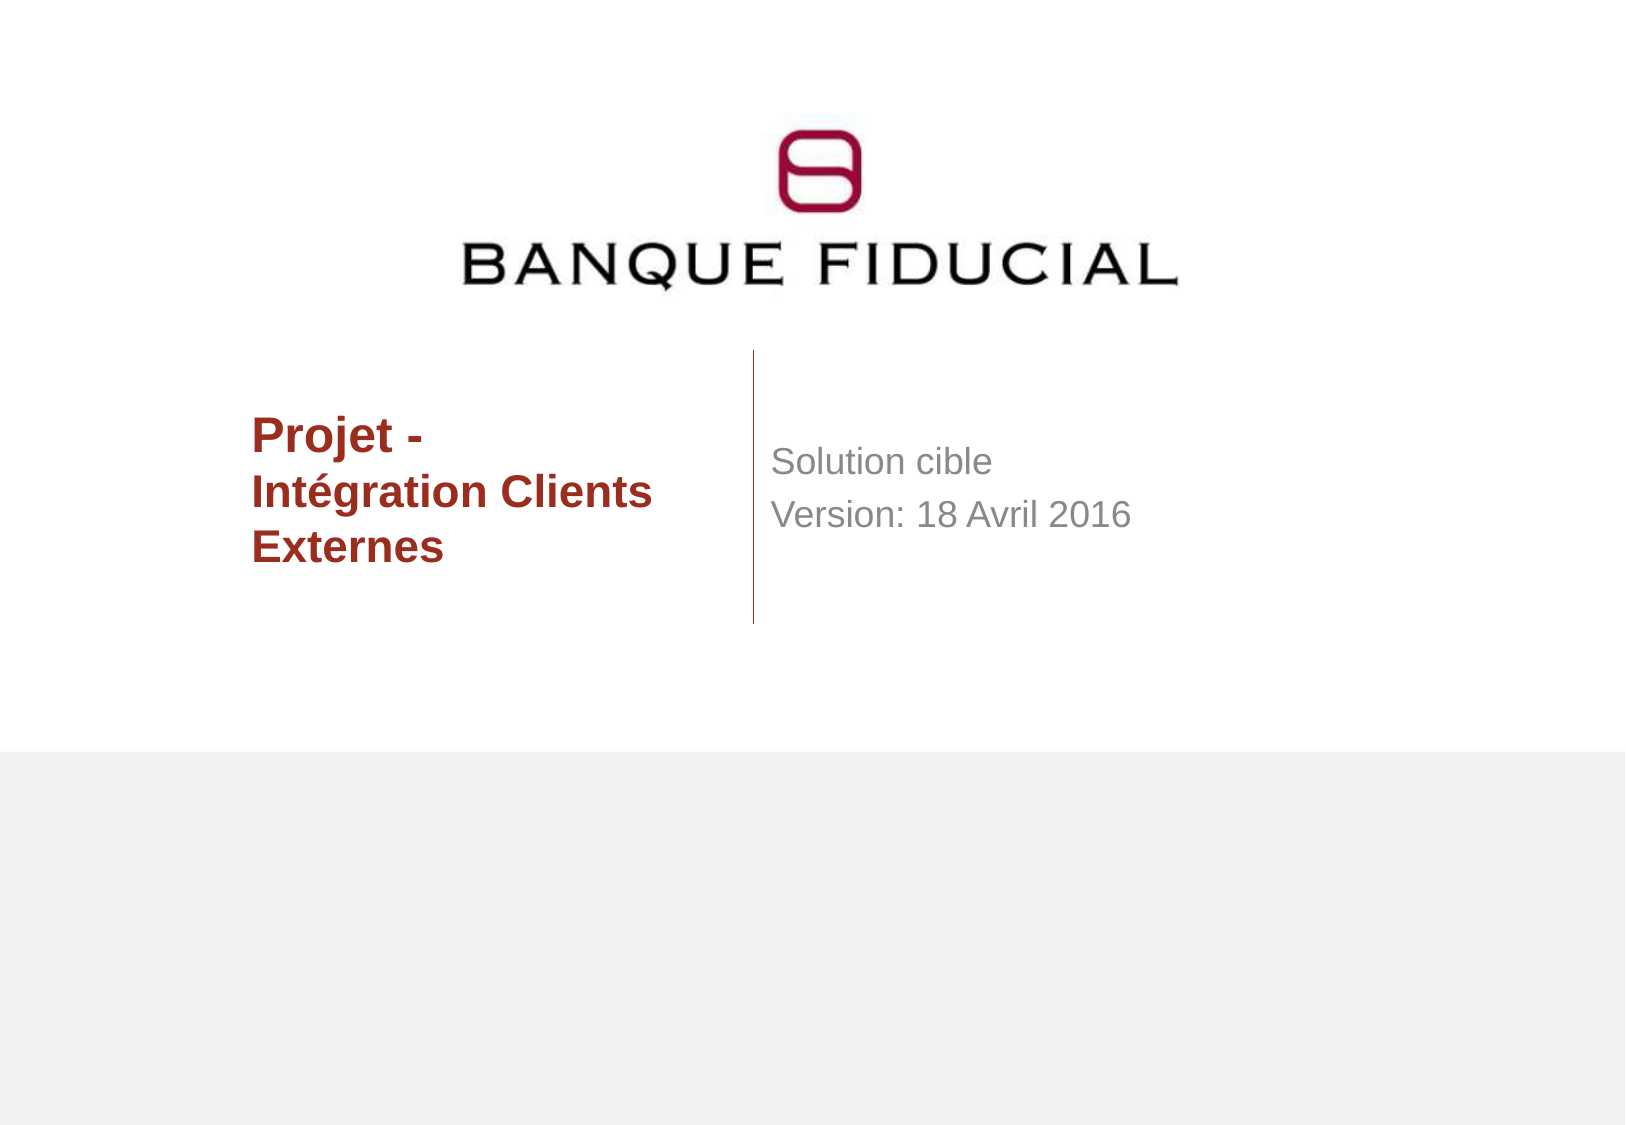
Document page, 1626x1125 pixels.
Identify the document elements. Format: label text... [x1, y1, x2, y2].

subtitle Solution cible Version: 18 Avril 2016 [755, 350, 1280, 622]
title Projet - Intégration Clients Externes [236, 350, 748, 624]
picture [456, 113, 1185, 299]
